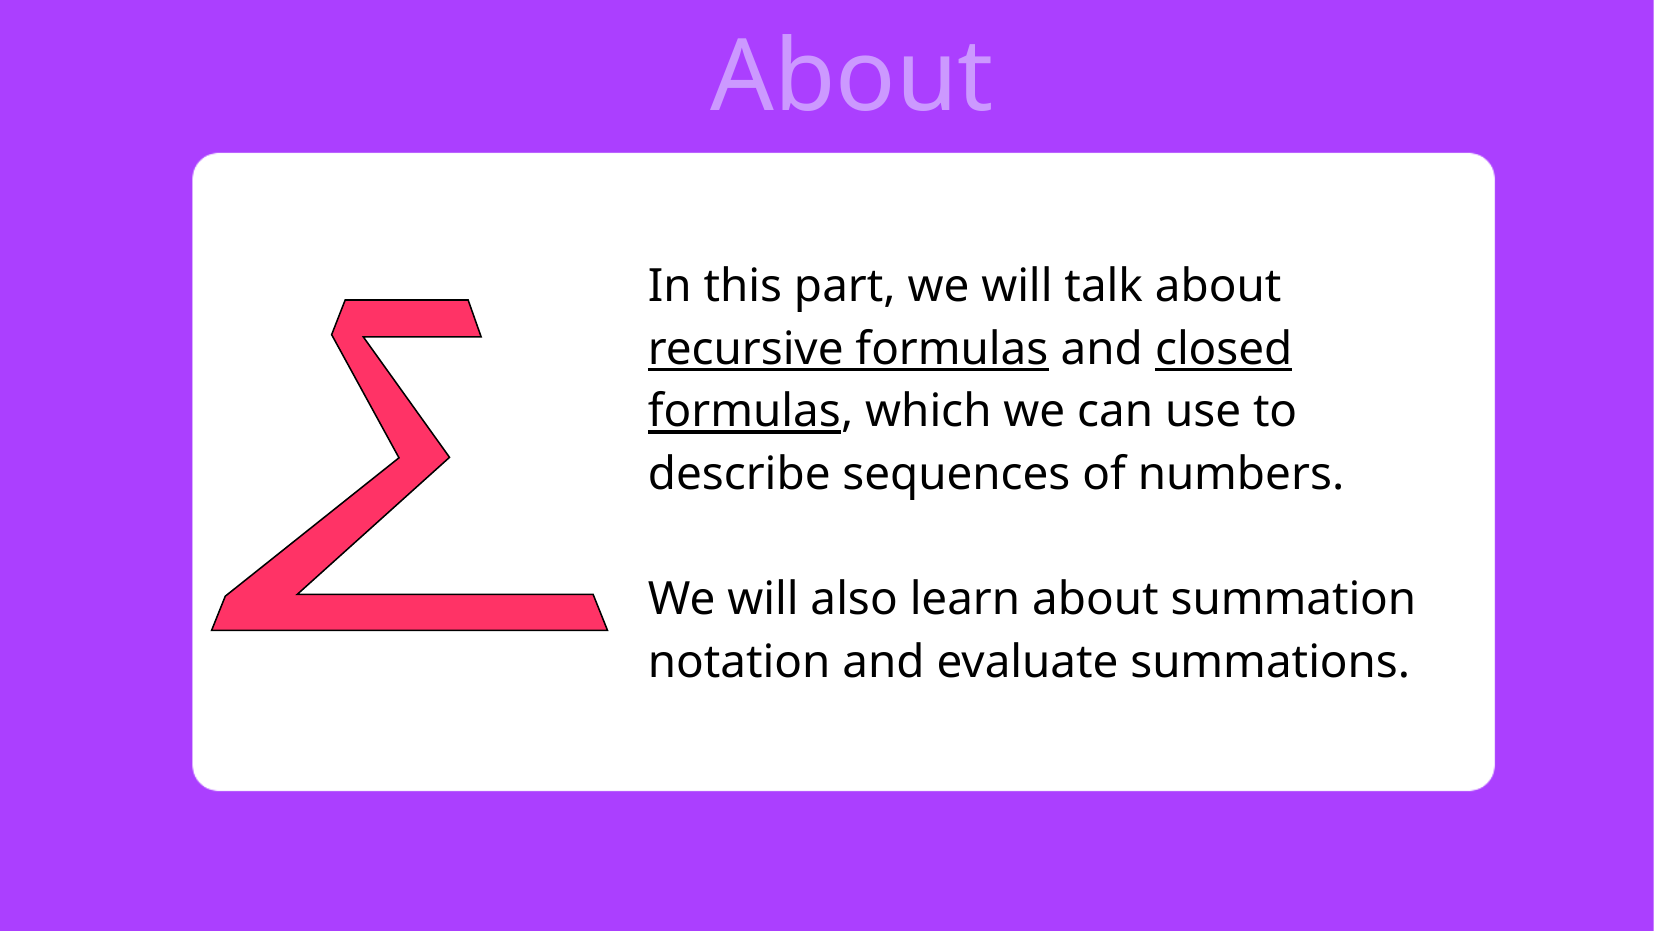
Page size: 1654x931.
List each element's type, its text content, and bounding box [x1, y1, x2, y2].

picture [0, 0, 1654, 931]
text_box In this part, we will talk about recursive formulas and closed formulas, which we can use to describe sequences of numbers. We will also learn about summation notation and evaluate summations. [647, 175, 1485, 768]
text_box Σ [211, 300, 608, 631]
title About [193, 13, 1511, 130]
